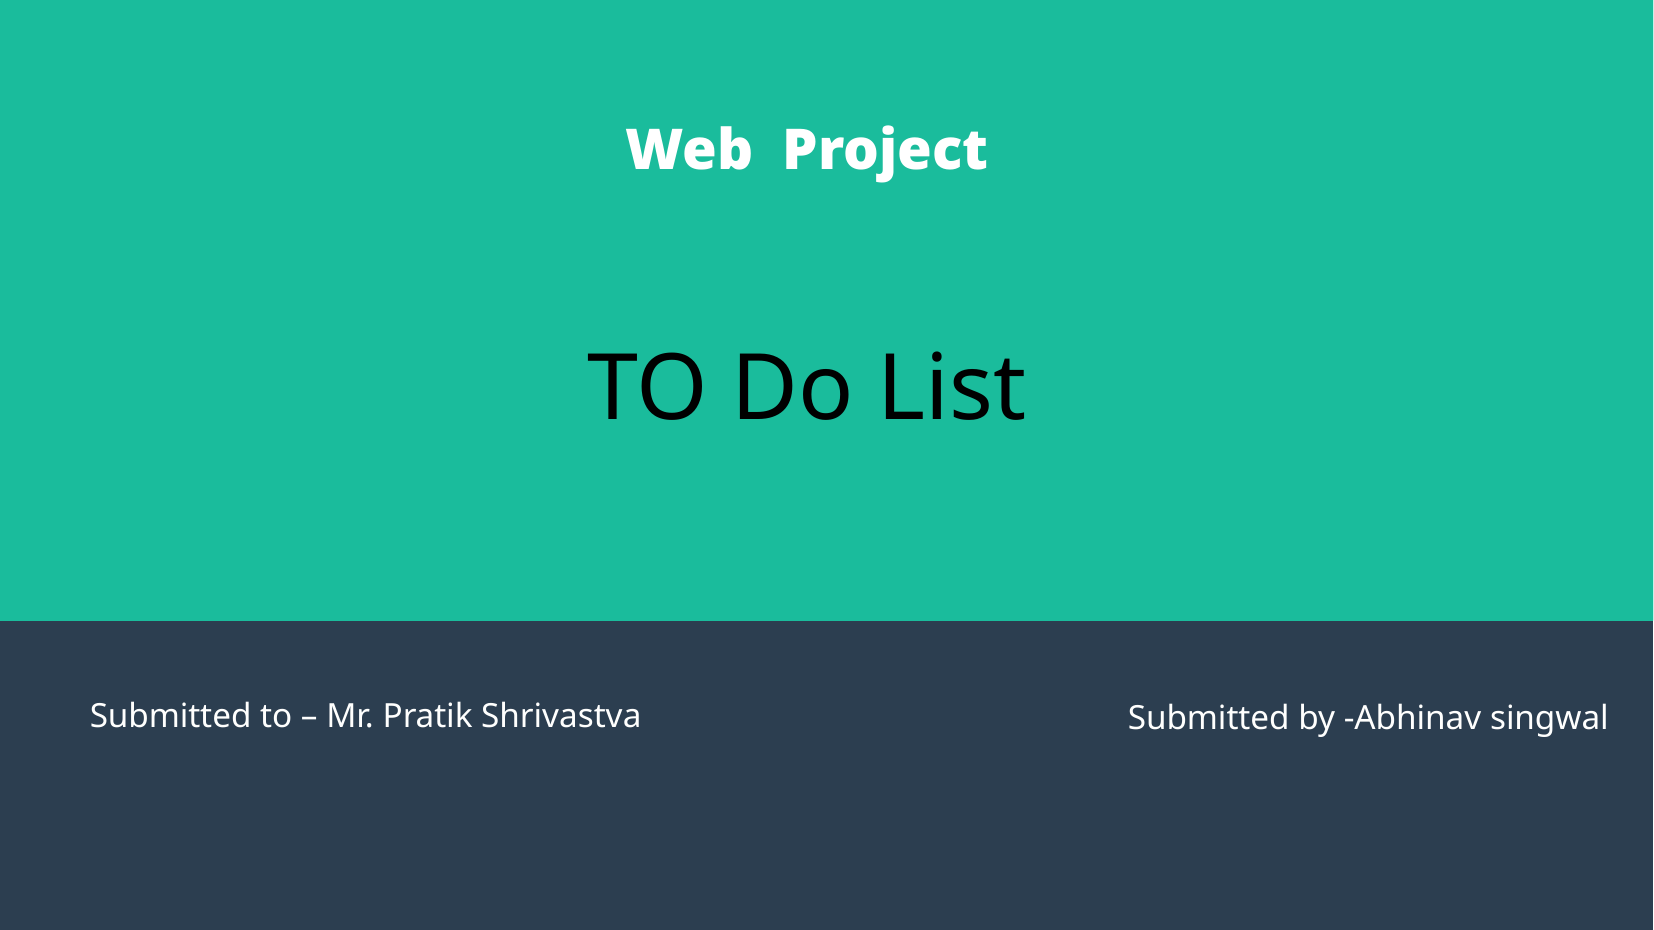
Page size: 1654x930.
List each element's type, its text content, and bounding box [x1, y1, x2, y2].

subtitle TO Do List [39, 262, 1575, 506]
text_box Submitted by -Abhinav singwal [1113, 687, 1573, 745]
title Web Project [39, 69, 1575, 188]
text_box Submitted to – Mr. Pratik Shrivastva [75, 686, 597, 744]
